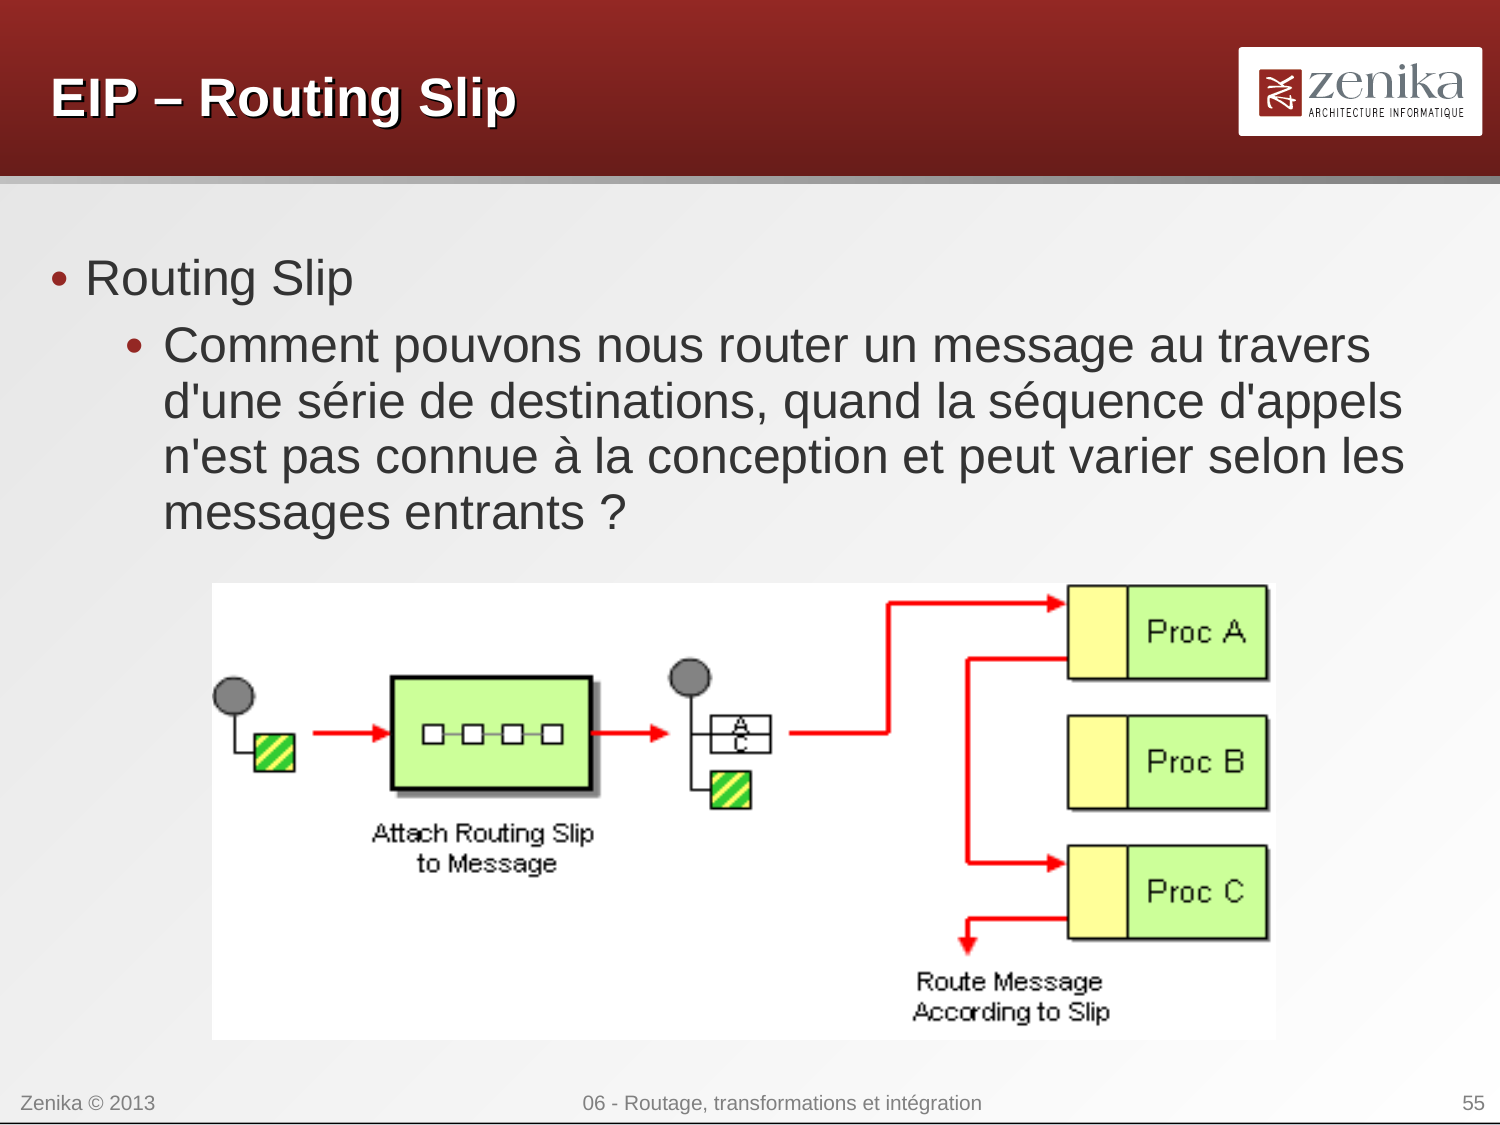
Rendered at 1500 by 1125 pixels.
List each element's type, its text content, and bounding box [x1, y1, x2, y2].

picture [212, 583, 1276, 1040]
picture [1257, 58, 1464, 125]
list Routing Slip Comment pouvons nous router un message au travers d'une série de destinations, quand la séquence d'appels n'est pas connue à la conception et peut varier selon les messages entrants ? [50, 250, 1477, 1064]
title EIP – Routing Slip [50, 22, 1206, 172]
